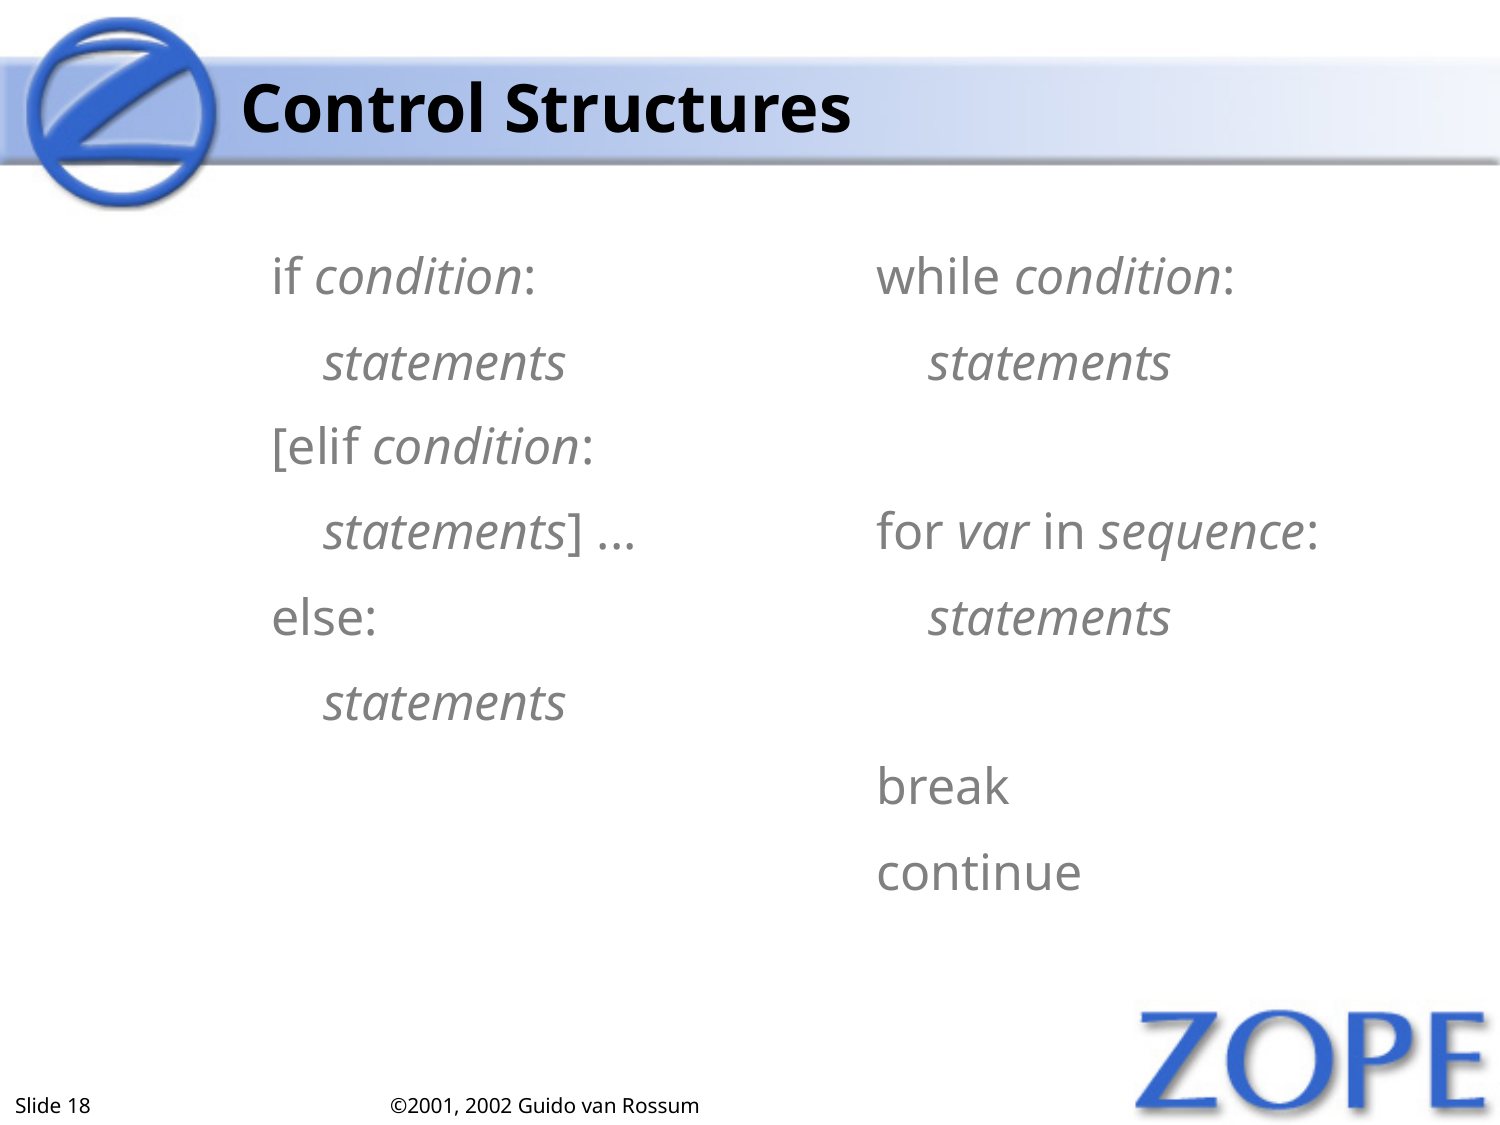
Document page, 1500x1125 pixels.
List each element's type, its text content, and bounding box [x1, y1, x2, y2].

list while condition: statements for var in sequence: statements break continue [805, 237, 1388, 1001]
title Control Structures [225, 50, 1467, 163]
list if condition: statements [elif condition: statements] ... else: statements [200, 237, 783, 1001]
